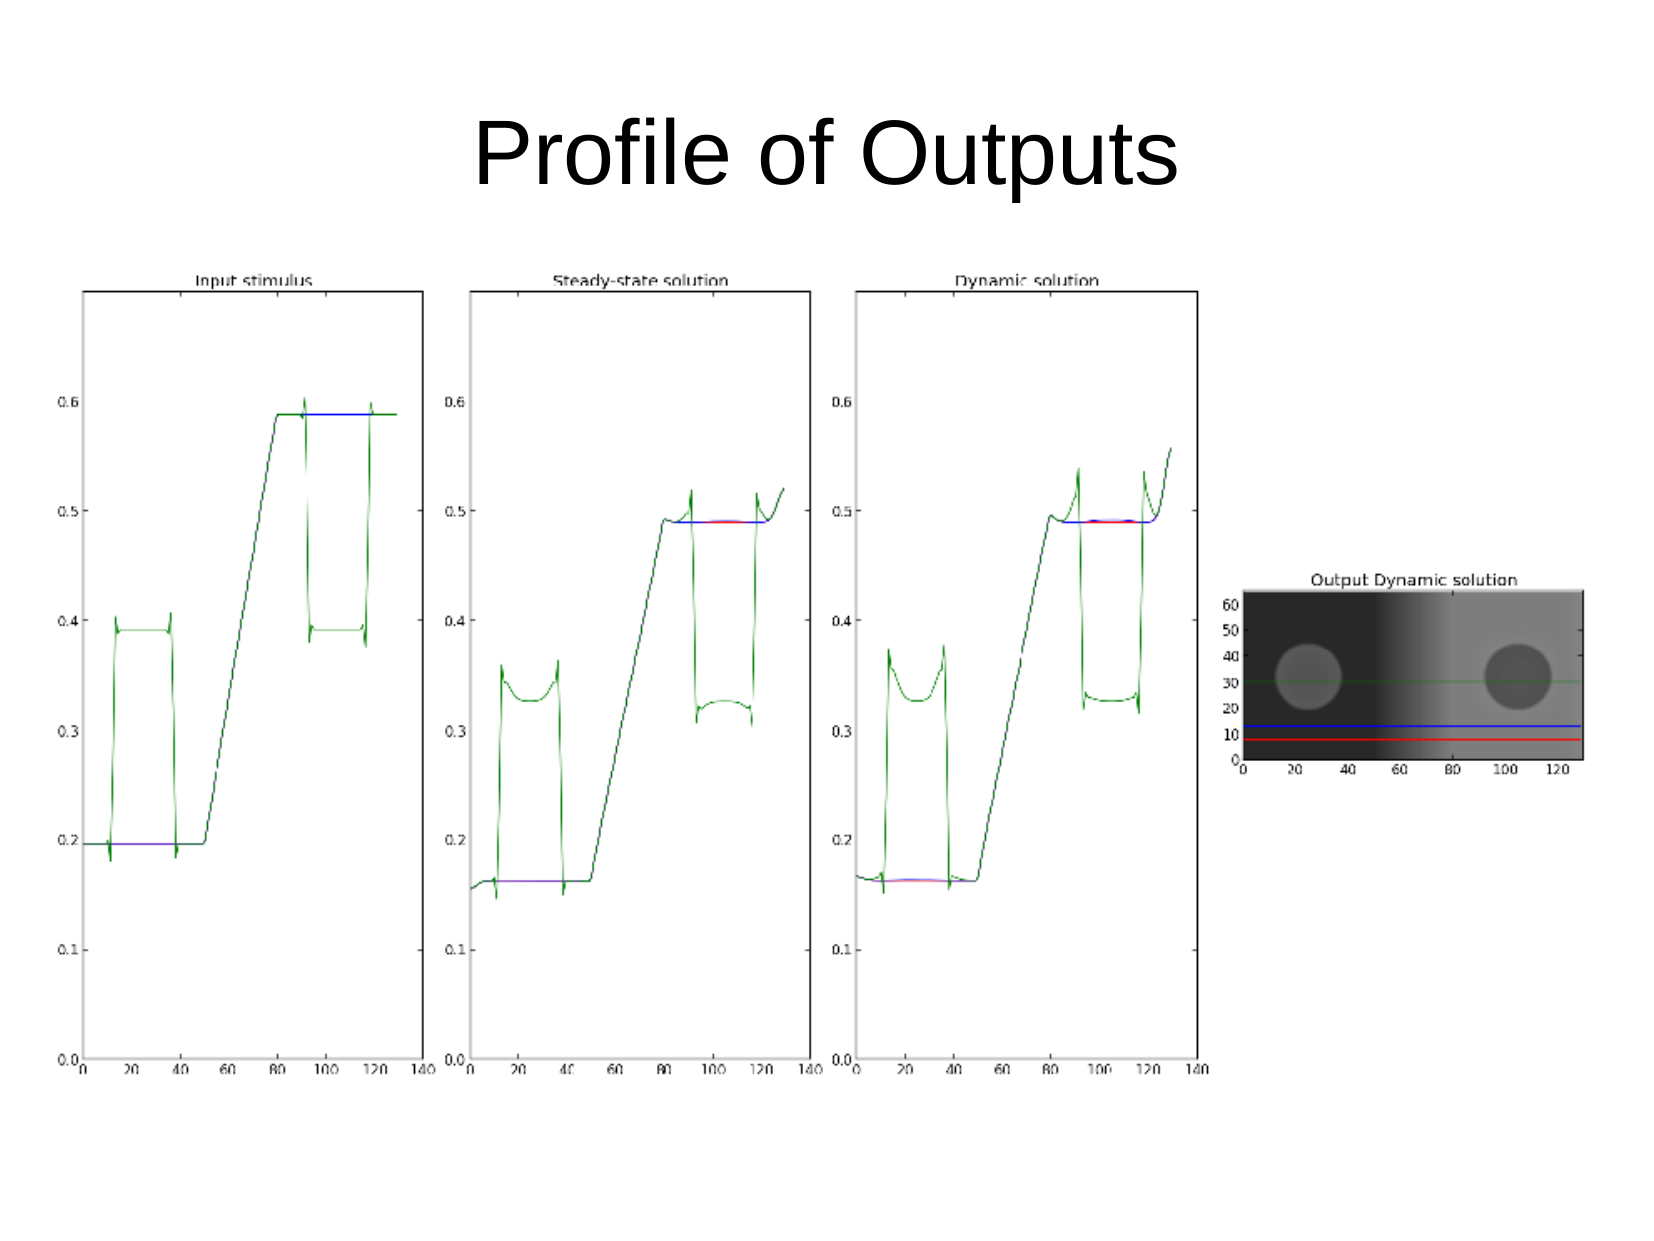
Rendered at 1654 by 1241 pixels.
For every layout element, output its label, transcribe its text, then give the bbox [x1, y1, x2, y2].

picture [30, 254, 1621, 1108]
title Profile of Outputs [82, 49, 1571, 254]
